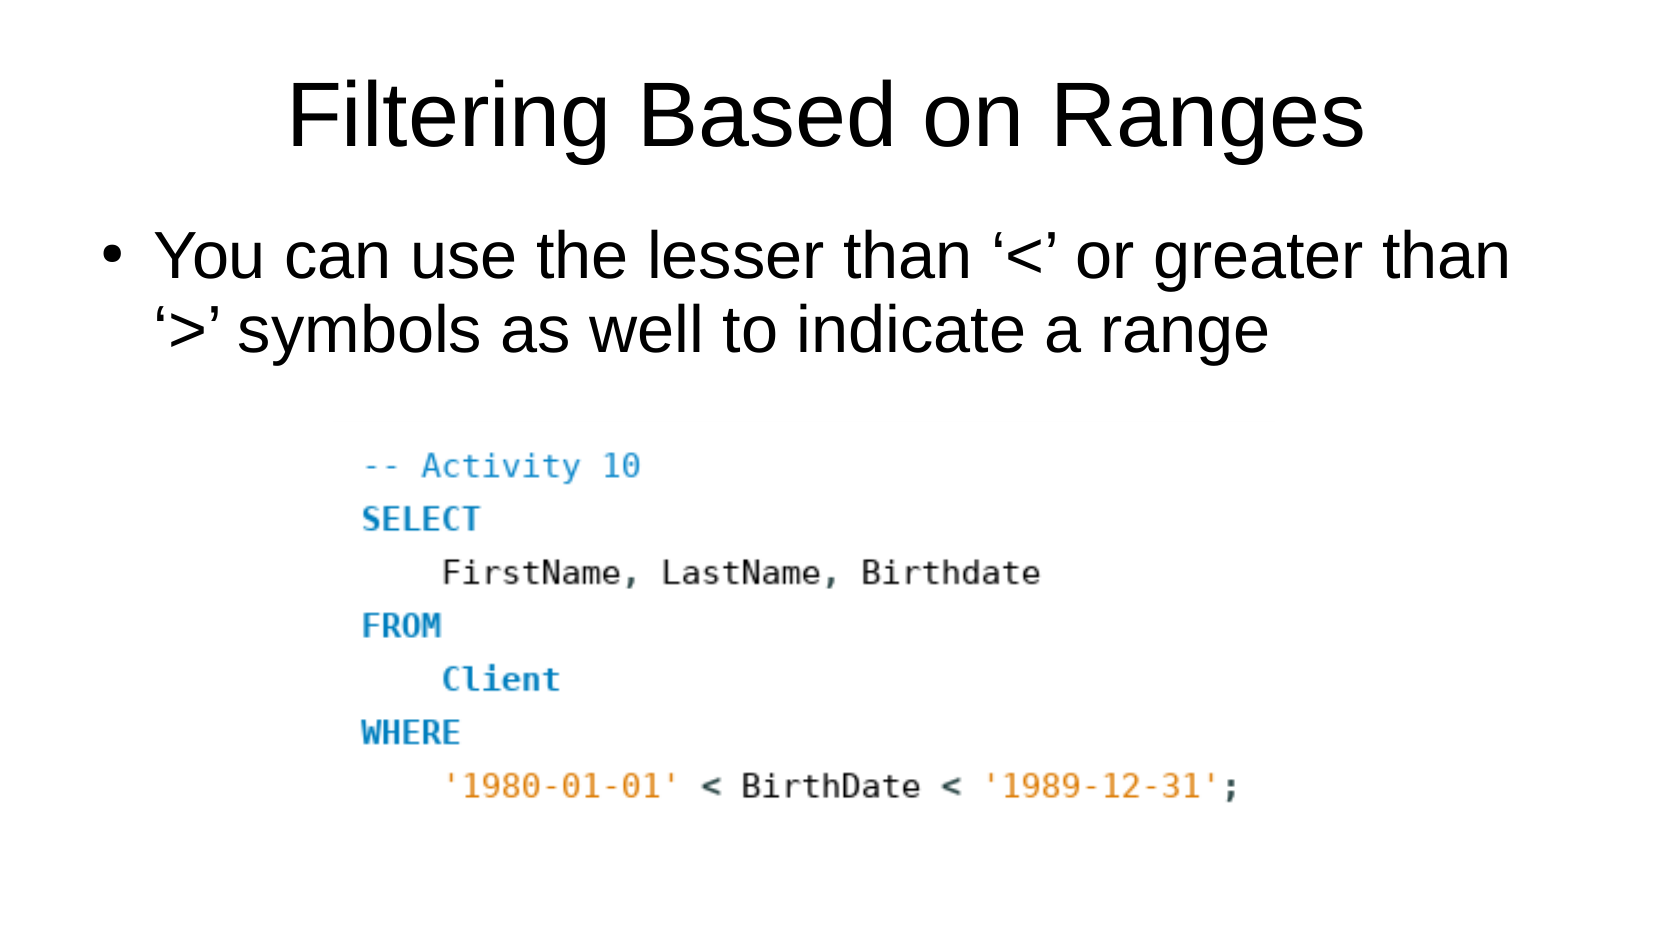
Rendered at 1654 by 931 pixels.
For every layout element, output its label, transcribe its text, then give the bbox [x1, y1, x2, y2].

picture [333, 420, 1275, 847]
title Filtering Based on Ranges [82, 37, 1571, 193]
list You can use the lesser than ‘<’ or greater than ‘>’ symbols as well to indicate a range [82, 217, 1571, 758]
